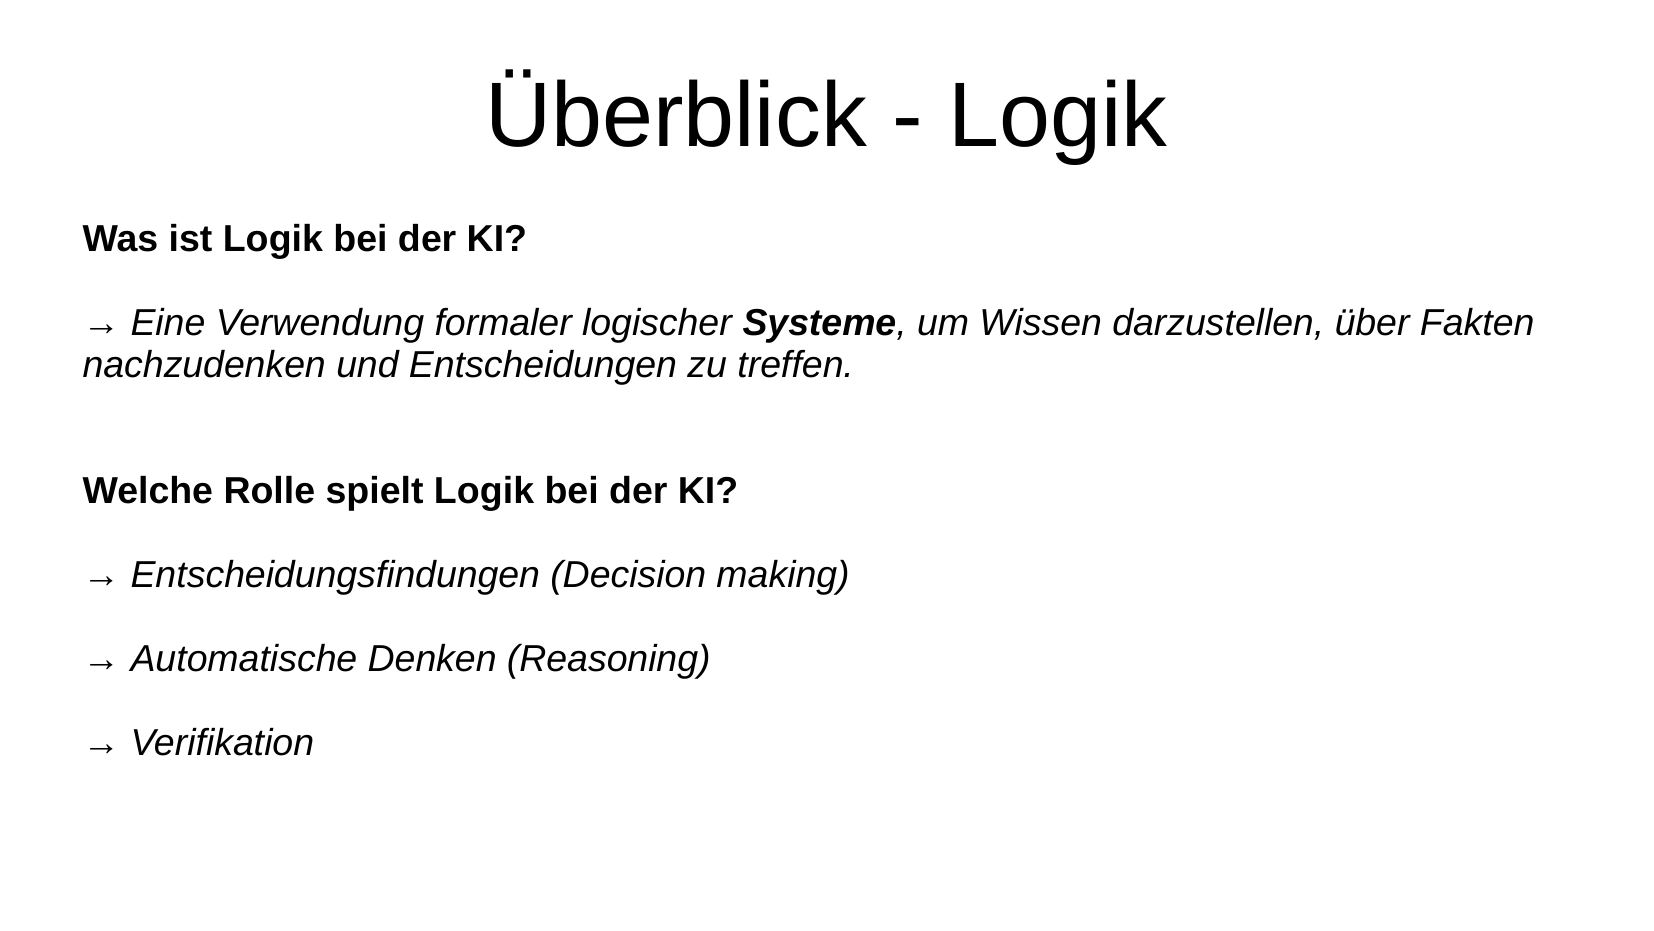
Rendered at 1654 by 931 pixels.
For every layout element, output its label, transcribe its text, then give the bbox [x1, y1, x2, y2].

title Überblick - Logik [82, 37, 1571, 193]
subtitle Was ist Logik bei der KI? → Eine Verwendung formaler logischer Systeme, um Wissen darzustellen, über Fakten nachzudenken und Entscheidungen zu treffen. Welche Rolle spielt Logik bei der KI? → Entscheidungsfindungen (Decision making) → Automatische Denken (Reasoning) → Verifikation [82, 217, 1571, 805]
